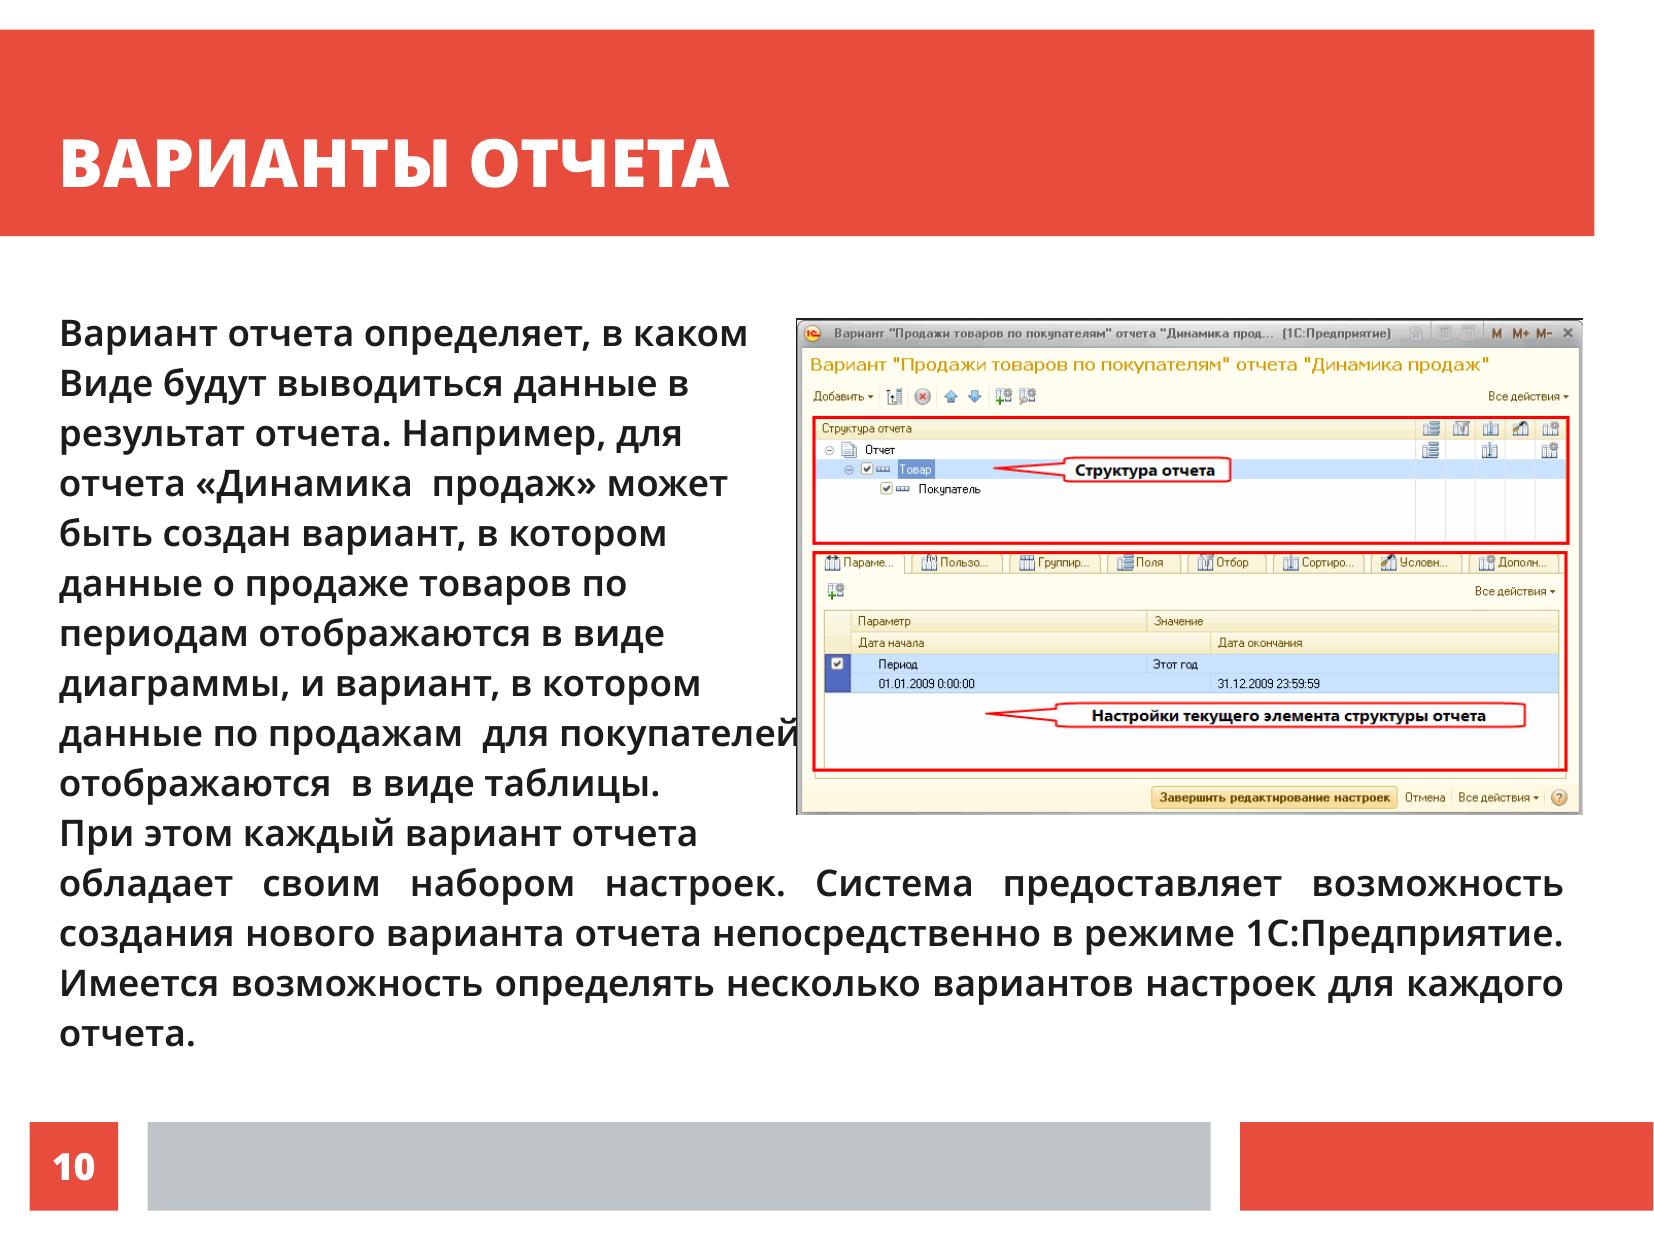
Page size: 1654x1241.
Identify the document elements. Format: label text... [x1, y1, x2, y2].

picture [796, 318, 1583, 815]
list Вариант отчета определяет, в каком Виде будут выводиться данные в результат отчета. Например, для отчета «Динамика продаж» может быть создан вариант, в котором данные о продаже товаров по периодам отображаются в виде диаграммы, и вариант, в котором данные по продажам для покупателей отображаются в виде таблицы. При этом каждый вариант отчета обладает своим набором настроек. Система предоставляет возможность создания нового варианта отчета непосредственно в режиме 1С:Предприятие. Имеется возможность определять несколько вариантов настроек для каждого отчета. [59, 307, 1565, 1075]
title ВАРИАНТЫ ОТЧЕТА [59, 59, 1595, 207]
